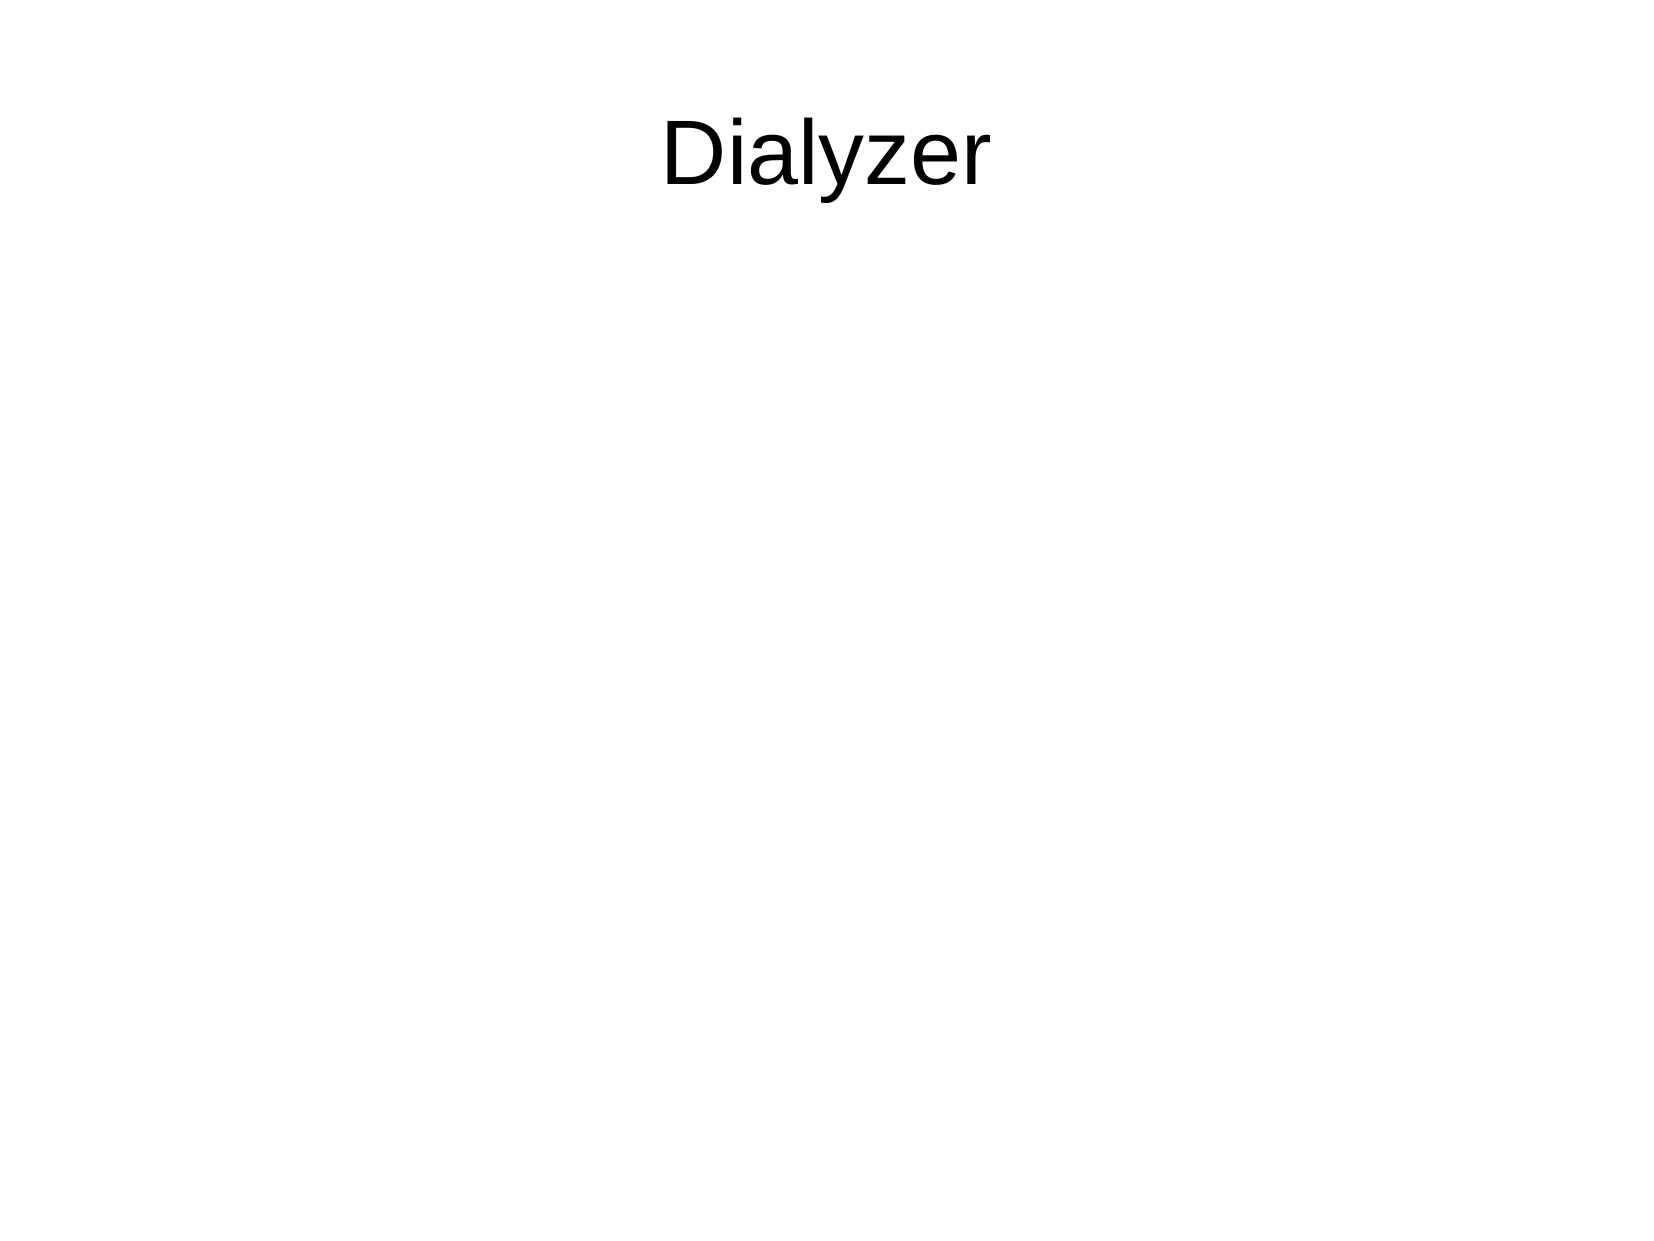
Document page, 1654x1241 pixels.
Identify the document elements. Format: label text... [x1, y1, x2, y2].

title Dialyzer [82, 49, 1571, 257]
